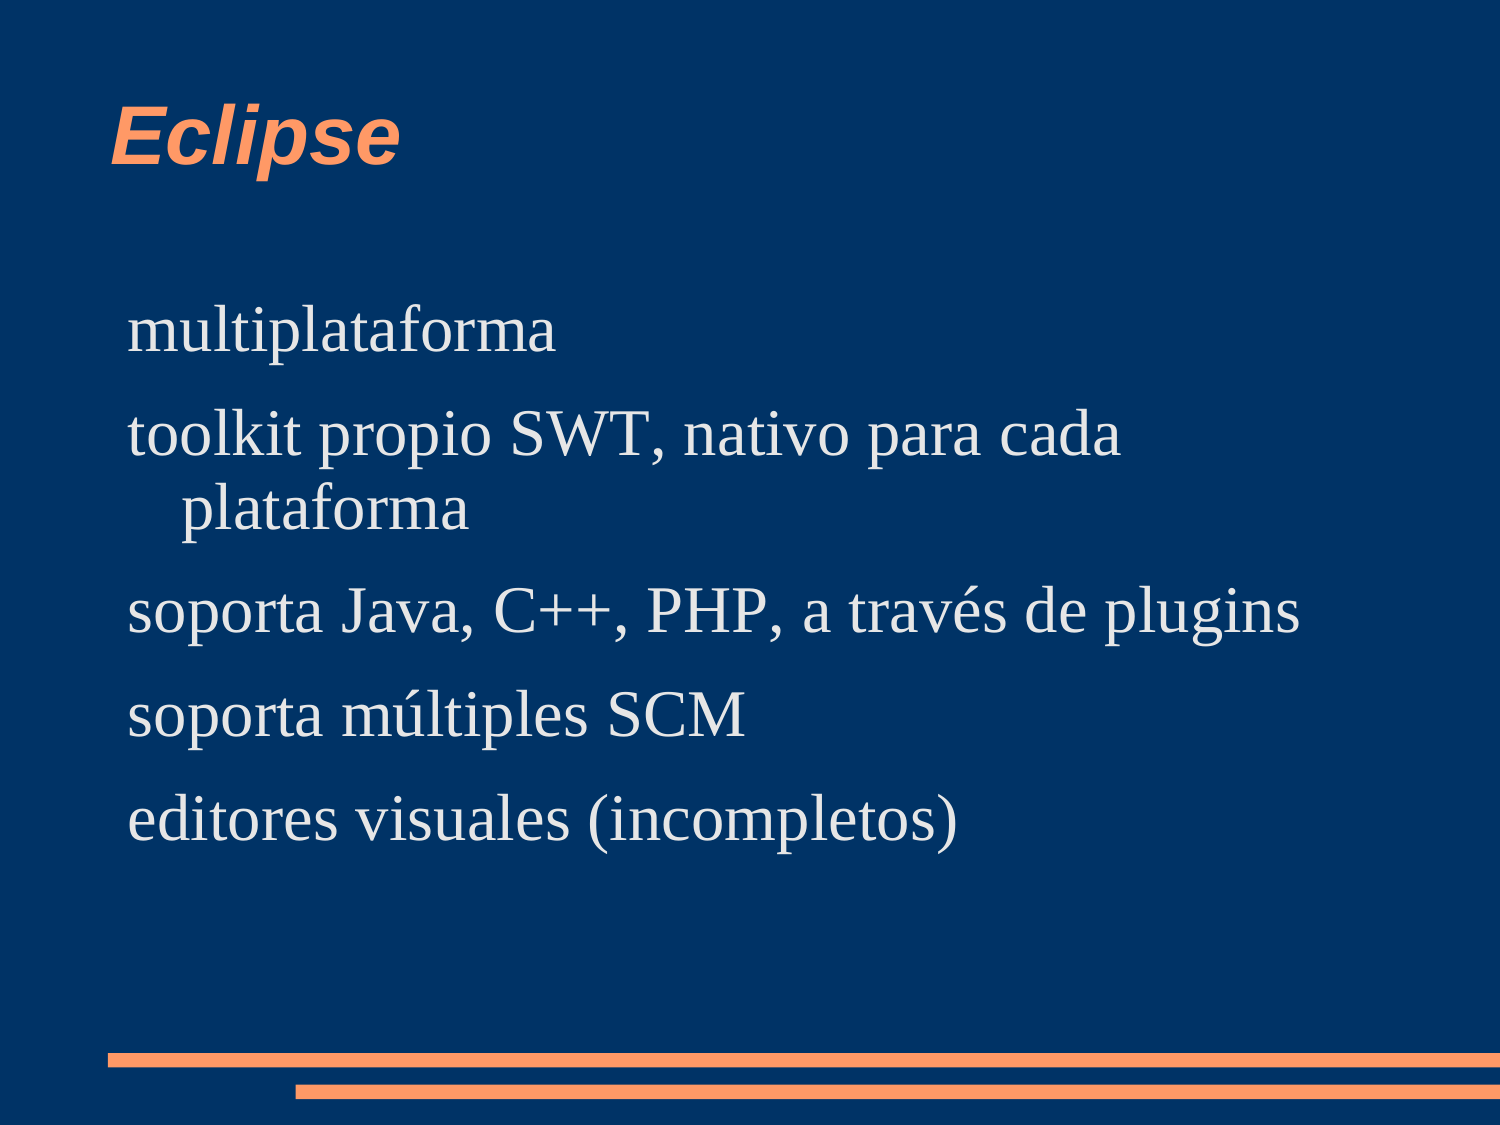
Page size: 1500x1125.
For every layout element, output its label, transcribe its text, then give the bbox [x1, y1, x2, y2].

title Eclipse [110, 41, 1392, 230]
list multiplataforma toolkit propio SWT, nativo para cada plataforma soporta Java, C++, PHP, a través de plugins soporta múltiples SCM editores visuales (incompletos) [110, 292, 1416, 1027]
